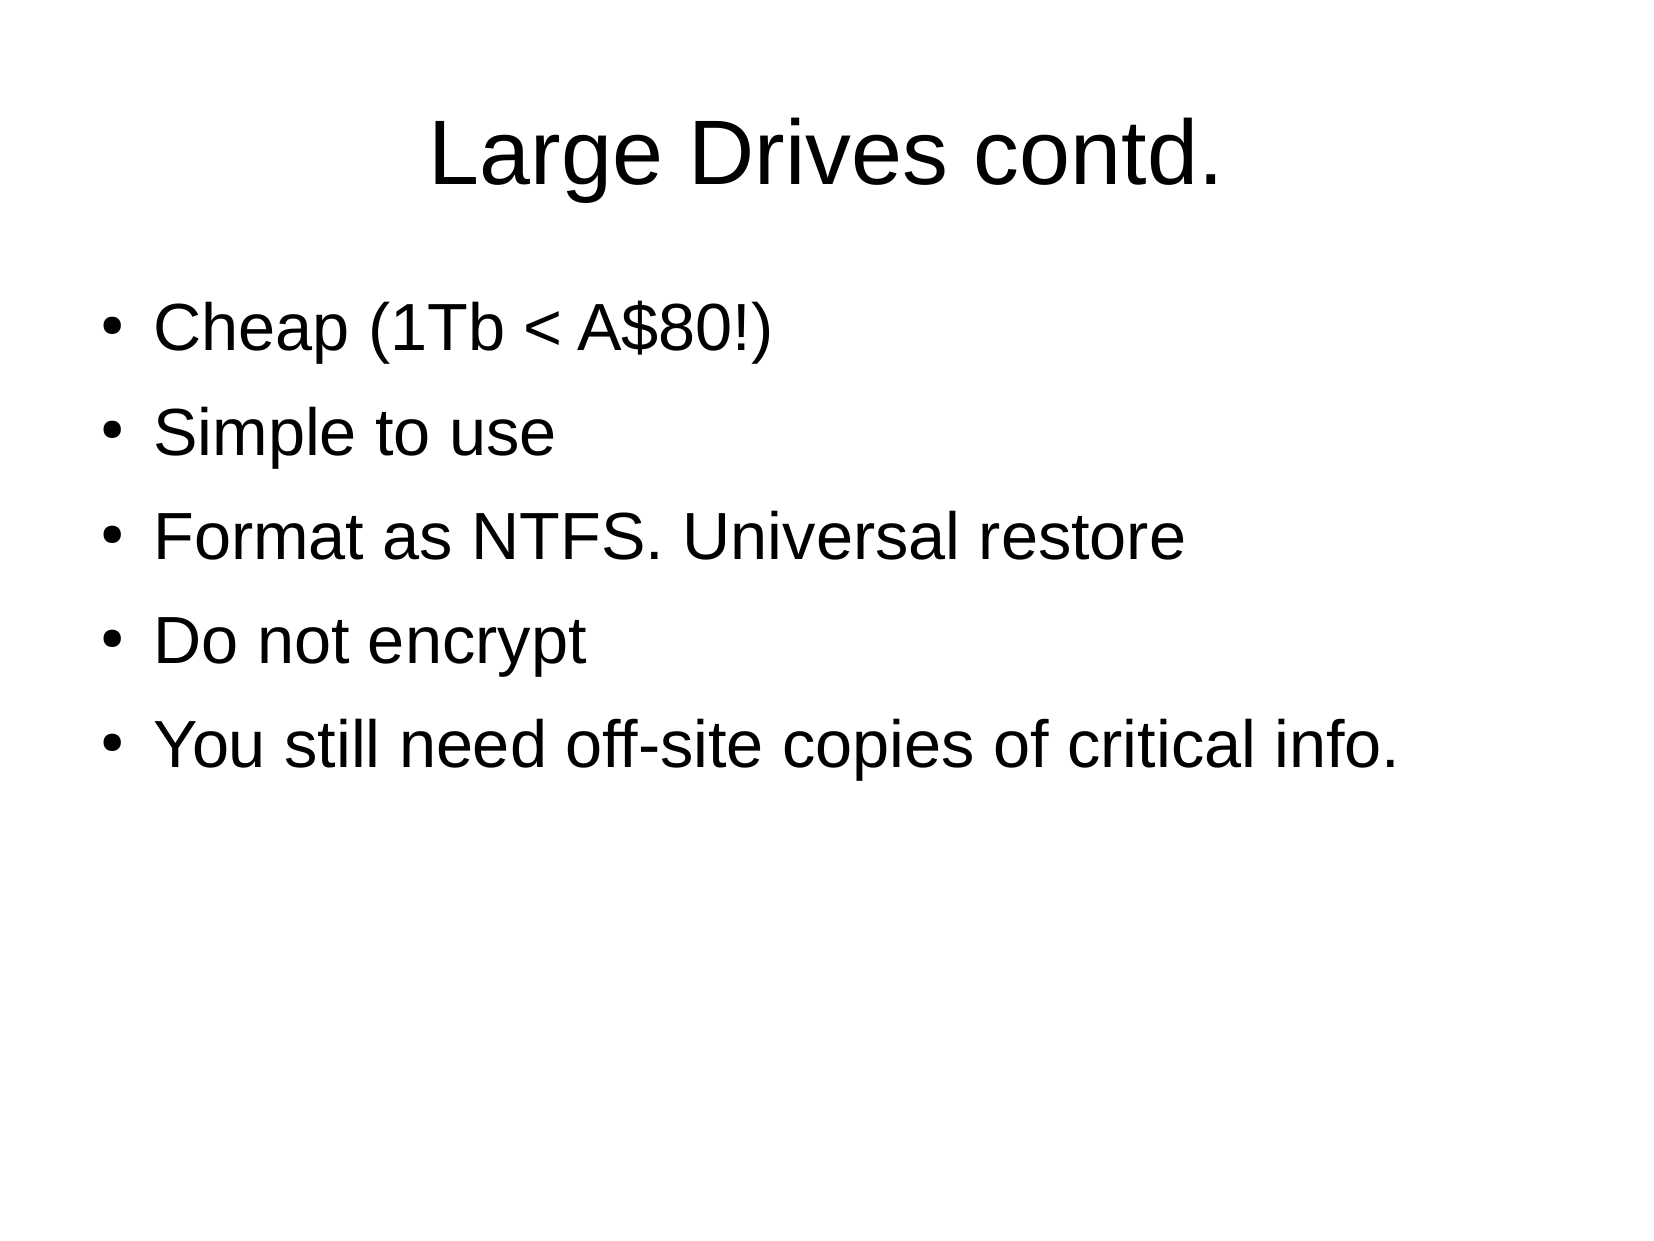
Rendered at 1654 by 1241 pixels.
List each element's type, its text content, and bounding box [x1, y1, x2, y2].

list Cheap (1Tb < A$80!) Simple to use Format as NTFS. Universal restore Do not encrypt You still need off-site copies of critical info. [82, 290, 1571, 1109]
title Large Drives contd. [82, 49, 1571, 257]
